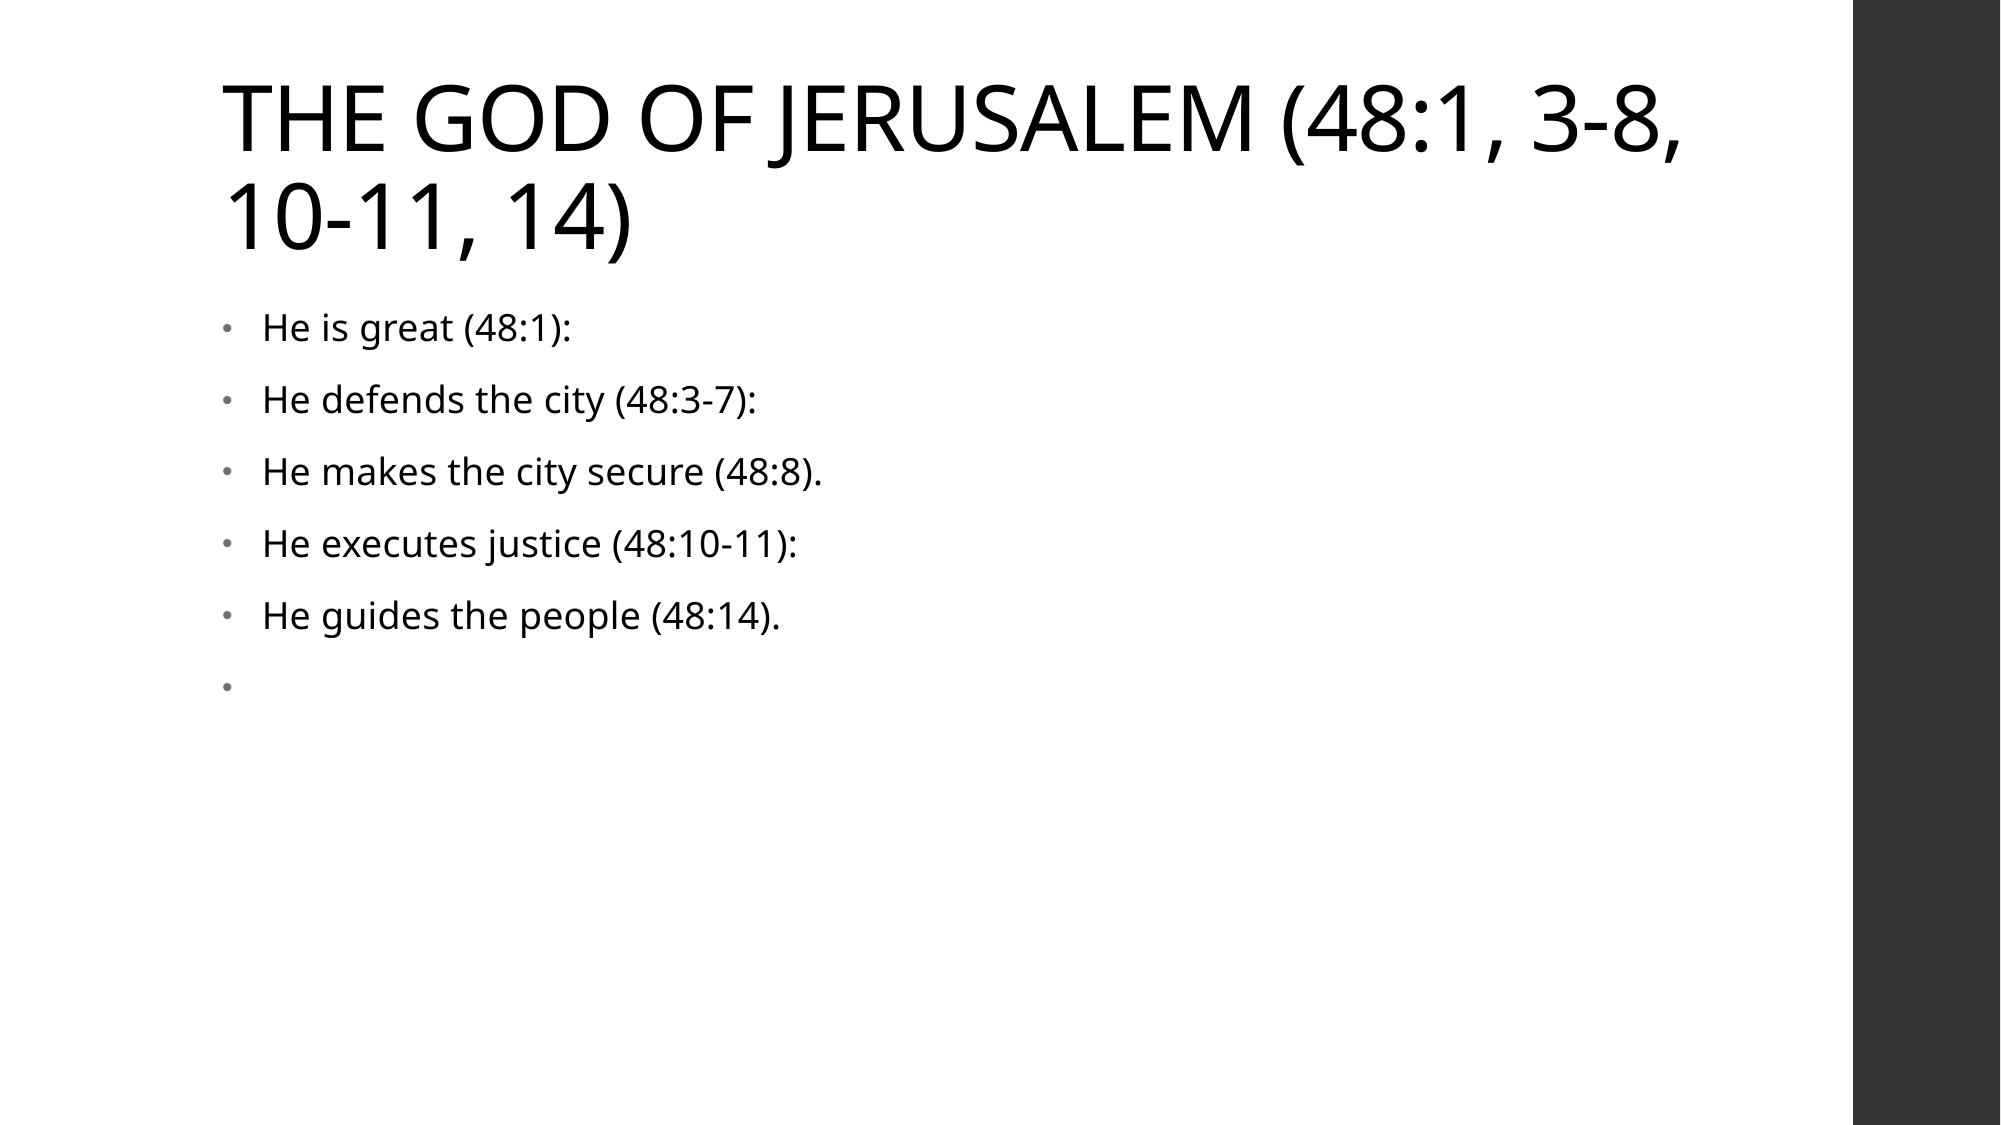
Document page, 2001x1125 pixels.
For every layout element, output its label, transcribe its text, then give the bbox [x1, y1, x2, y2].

title THE GOD OF JERUSALEM (48:1, 3-8, 10-11, 14) [206, 60, 1797, 278]
list He is great (48:1): He defends the city (48:3-7): He makes the city secure (48:8). He executes justice (48:10-11): He guides the people (48:14). [206, 299, 1617, 1014]
